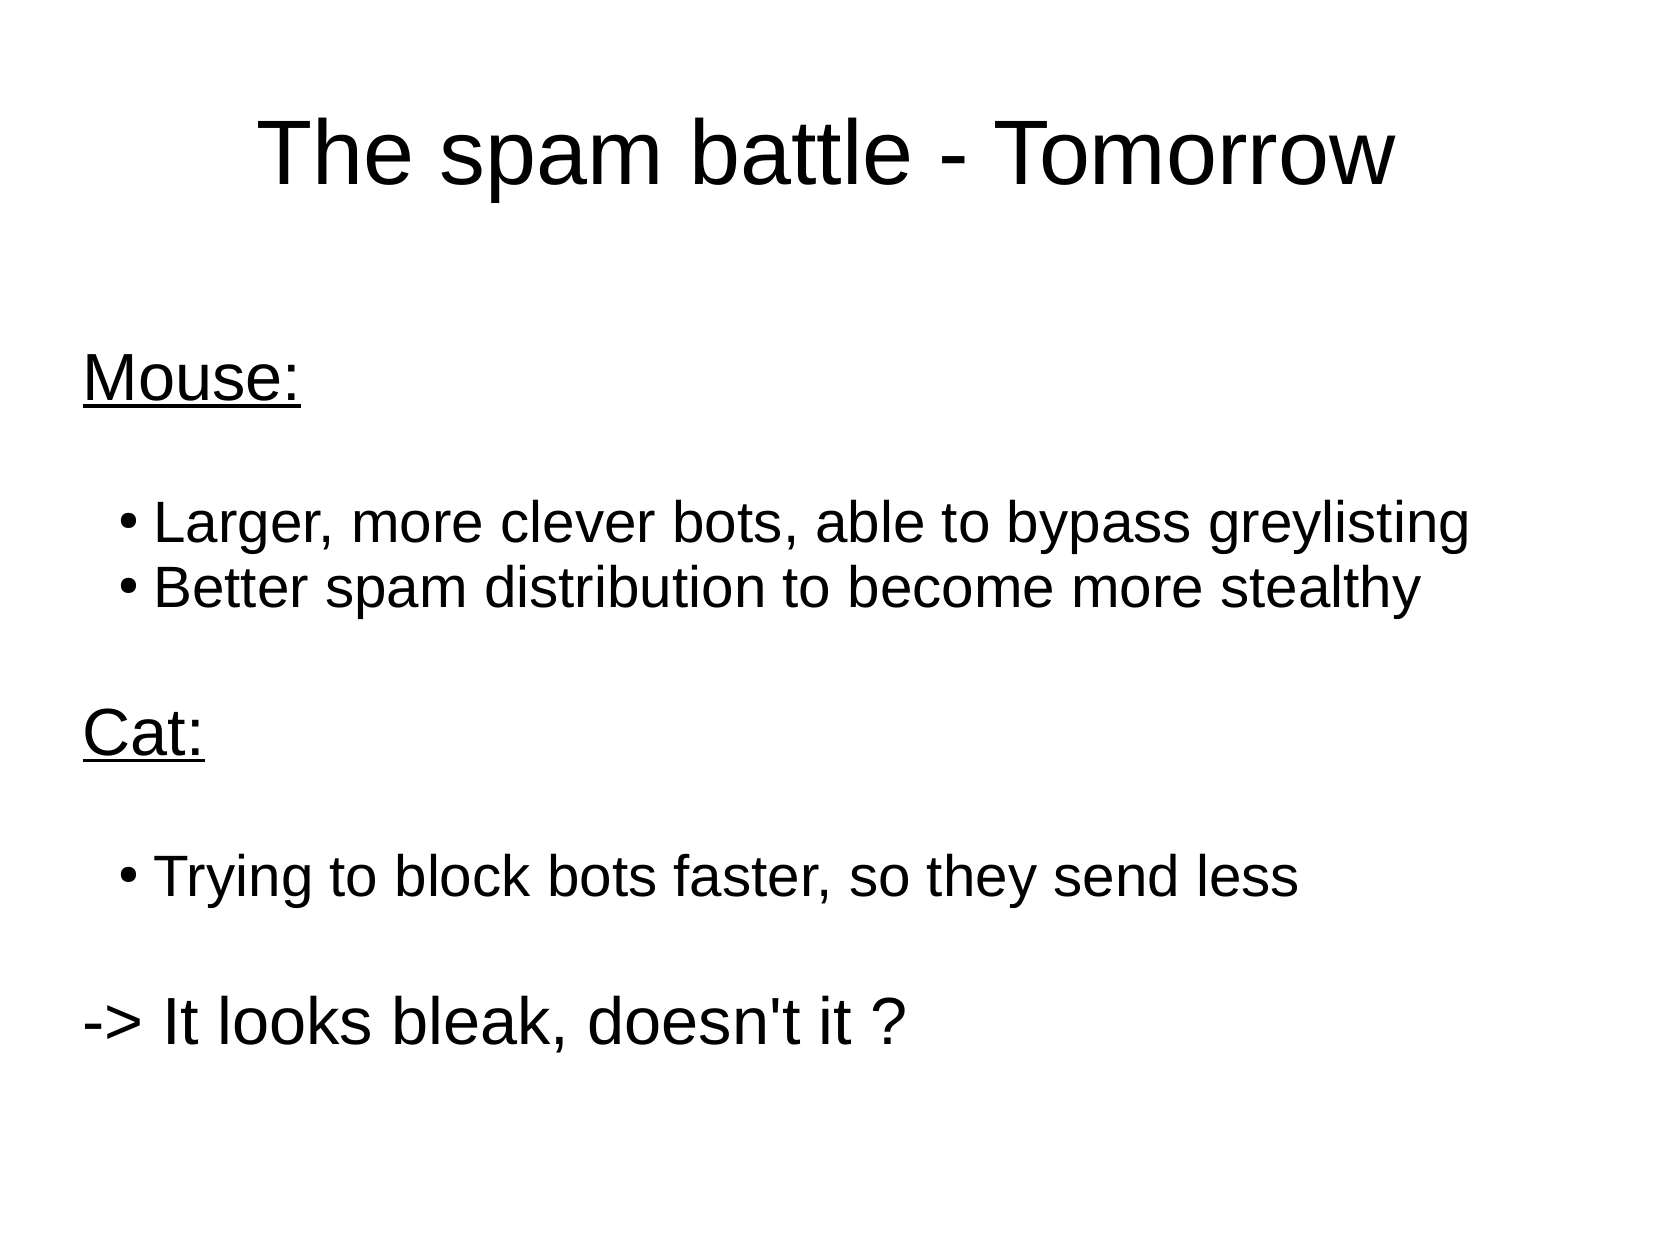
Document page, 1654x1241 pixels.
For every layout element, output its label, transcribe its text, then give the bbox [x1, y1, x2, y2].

subtitle Mouse: Larger, more clever bots, able to bypass greylisting Better spam distribution to become more stealthy Cat: Trying to block bots faster, so they send less -> It looks bleak, doesn't it ? [82, 297, 1571, 1102]
title The spam battle - Tomorrow [82, 56, 1571, 250]
